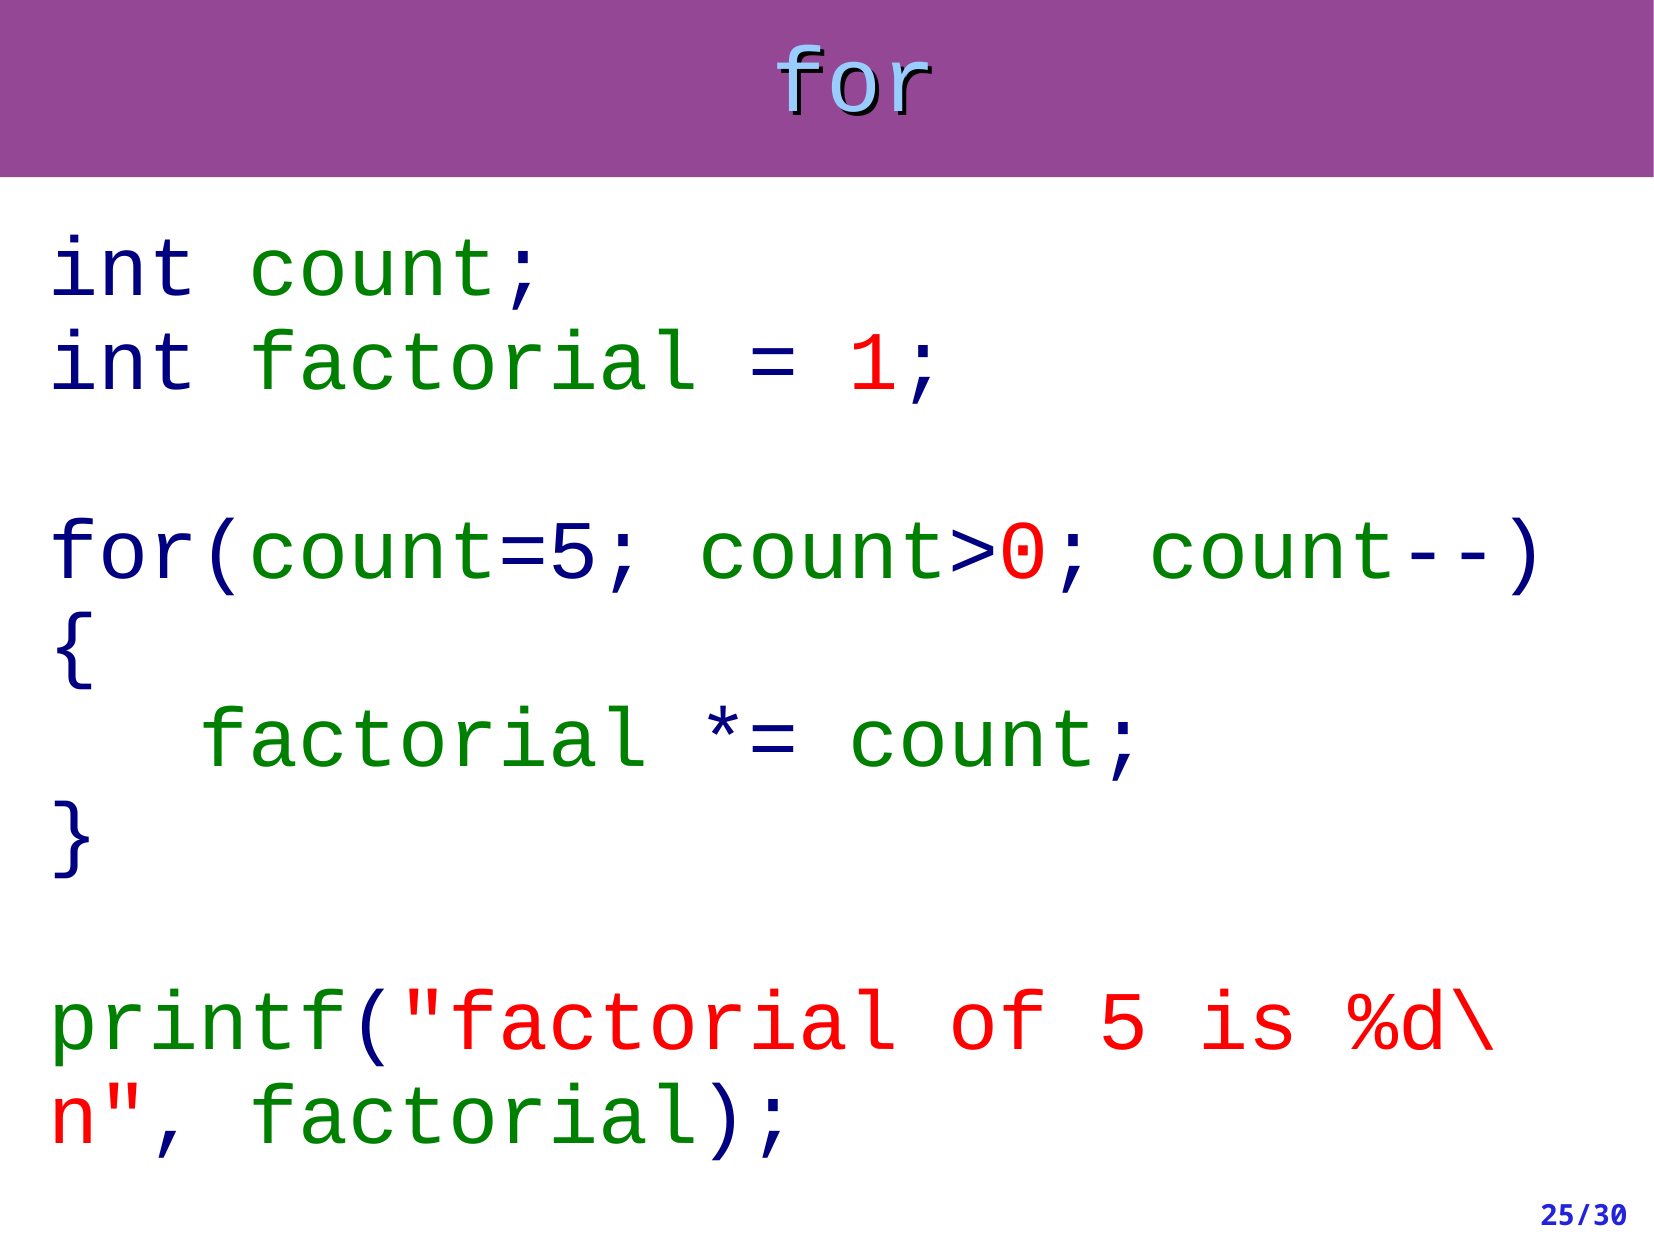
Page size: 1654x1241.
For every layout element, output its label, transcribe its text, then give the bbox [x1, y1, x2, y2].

text_box int count; int factorial = 1; for(count=5; count>0; count--) { factorial *= count; } printf("factorial of 5 is %d\n", factorial); [17, 214, 1642, 1183]
title for [82, 0, 1571, 176]
